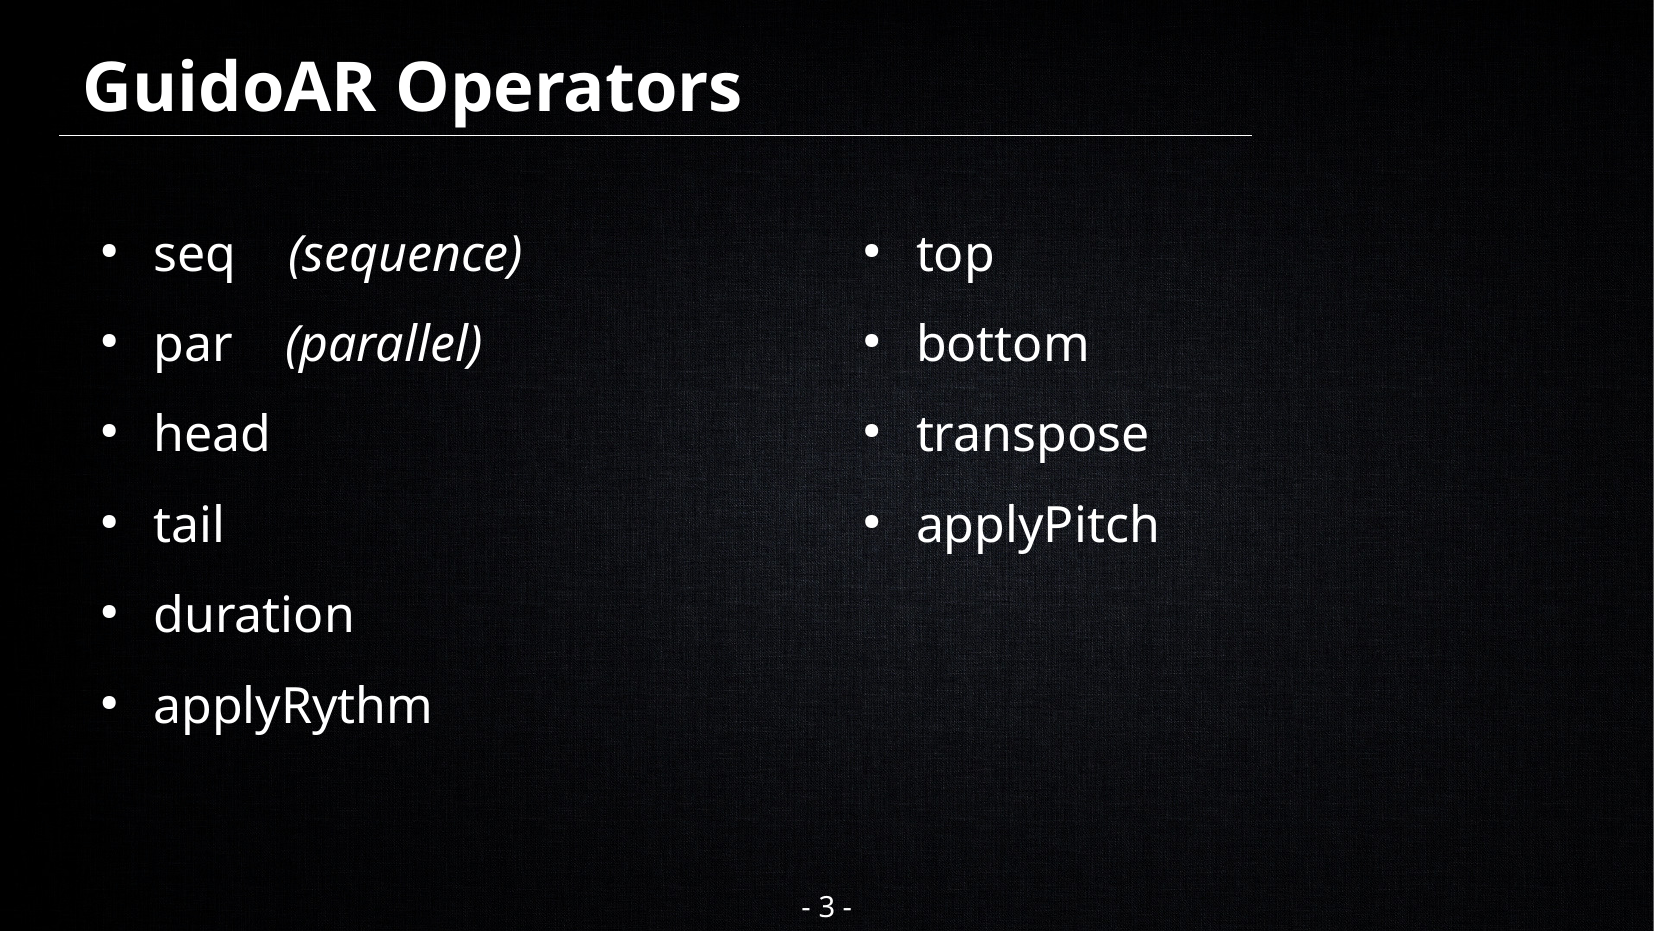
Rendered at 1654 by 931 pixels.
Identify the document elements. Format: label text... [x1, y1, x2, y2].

list top bottom transpose applyPitch [845, 217, 1572, 758]
title GuidoAR Operators [82, 7, 1571, 163]
picture [0, 0, 1654, 931]
list seq (sequence) par (parallel) head tail duration applyRythm [82, 217, 809, 758]
